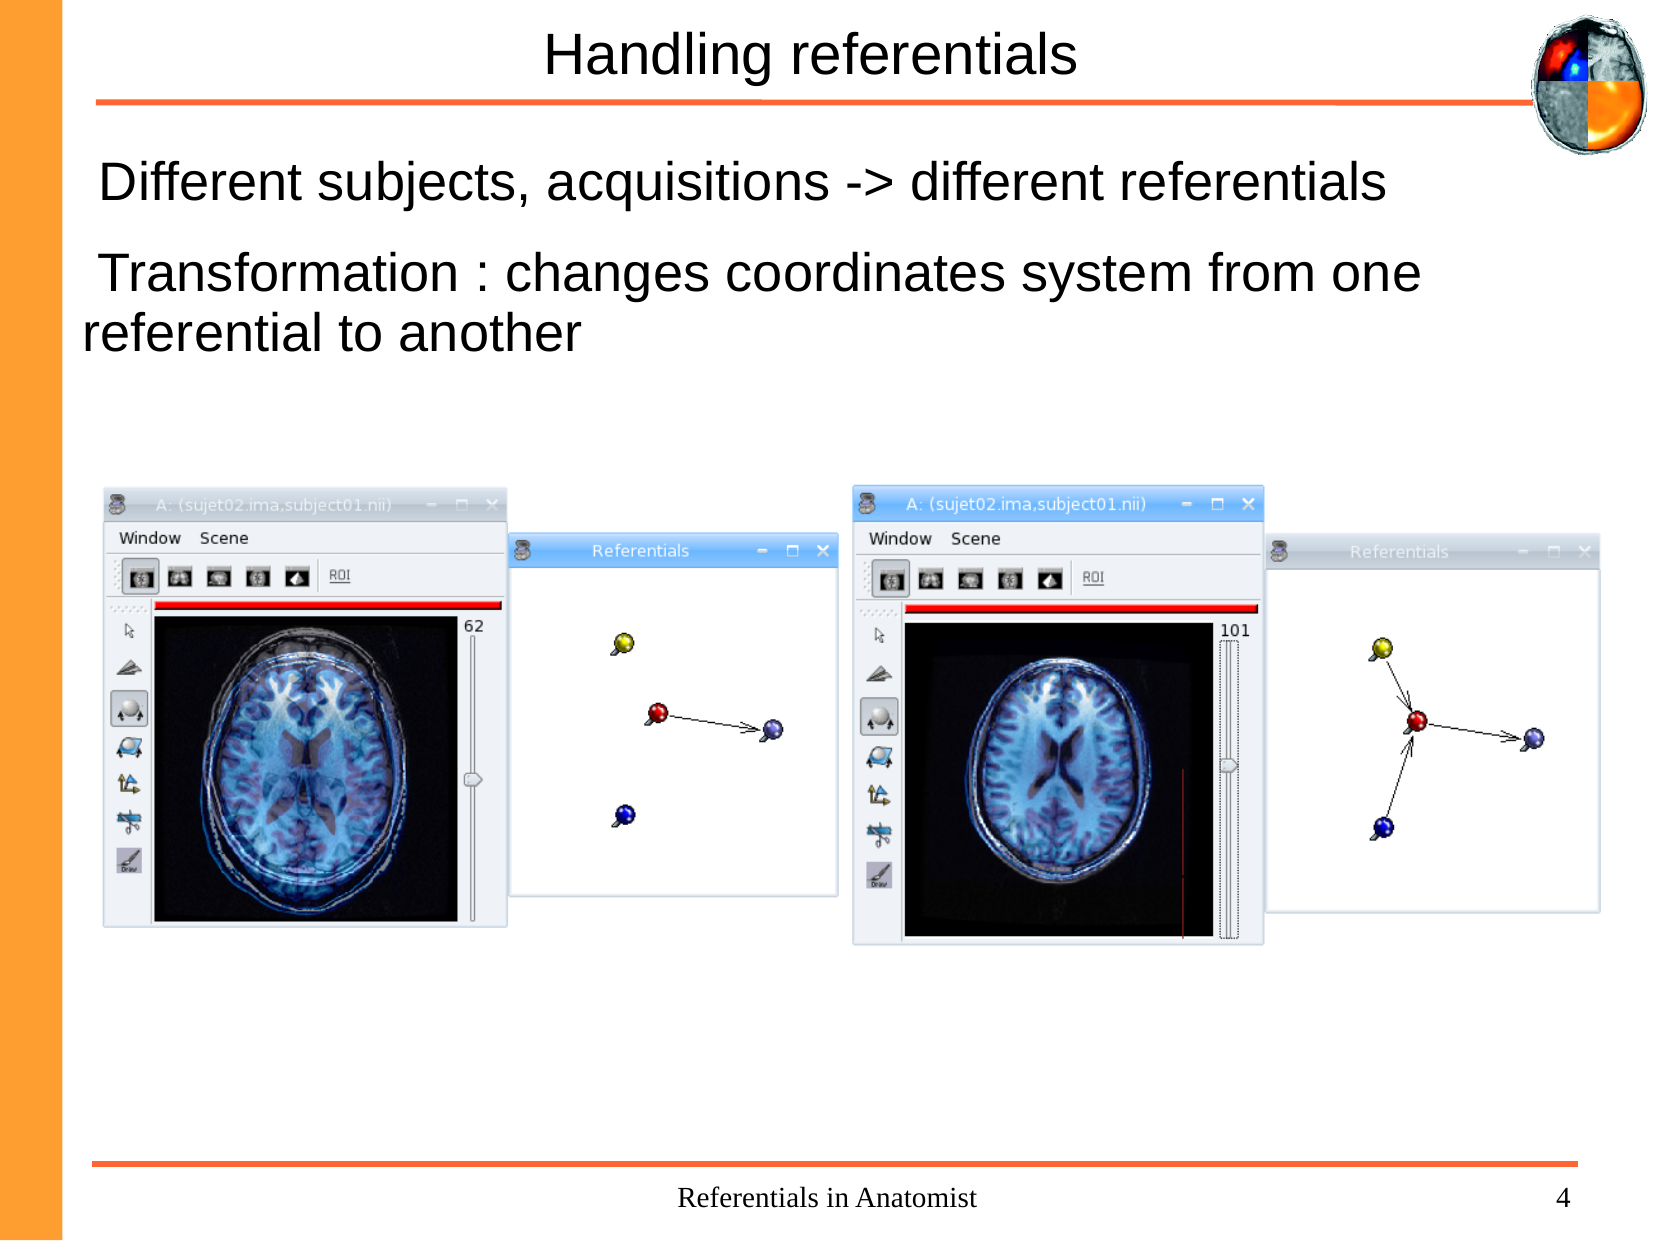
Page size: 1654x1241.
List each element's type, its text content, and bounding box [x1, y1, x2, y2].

picture [1530, 14, 1649, 157]
list Different subjects, acquisitions -> different referentials Transformation : changes coordinates system from one referential to another [82, 147, 1571, 967]
picture [94, 474, 1610, 947]
title Handling referentials [88, 21, 1536, 87]
